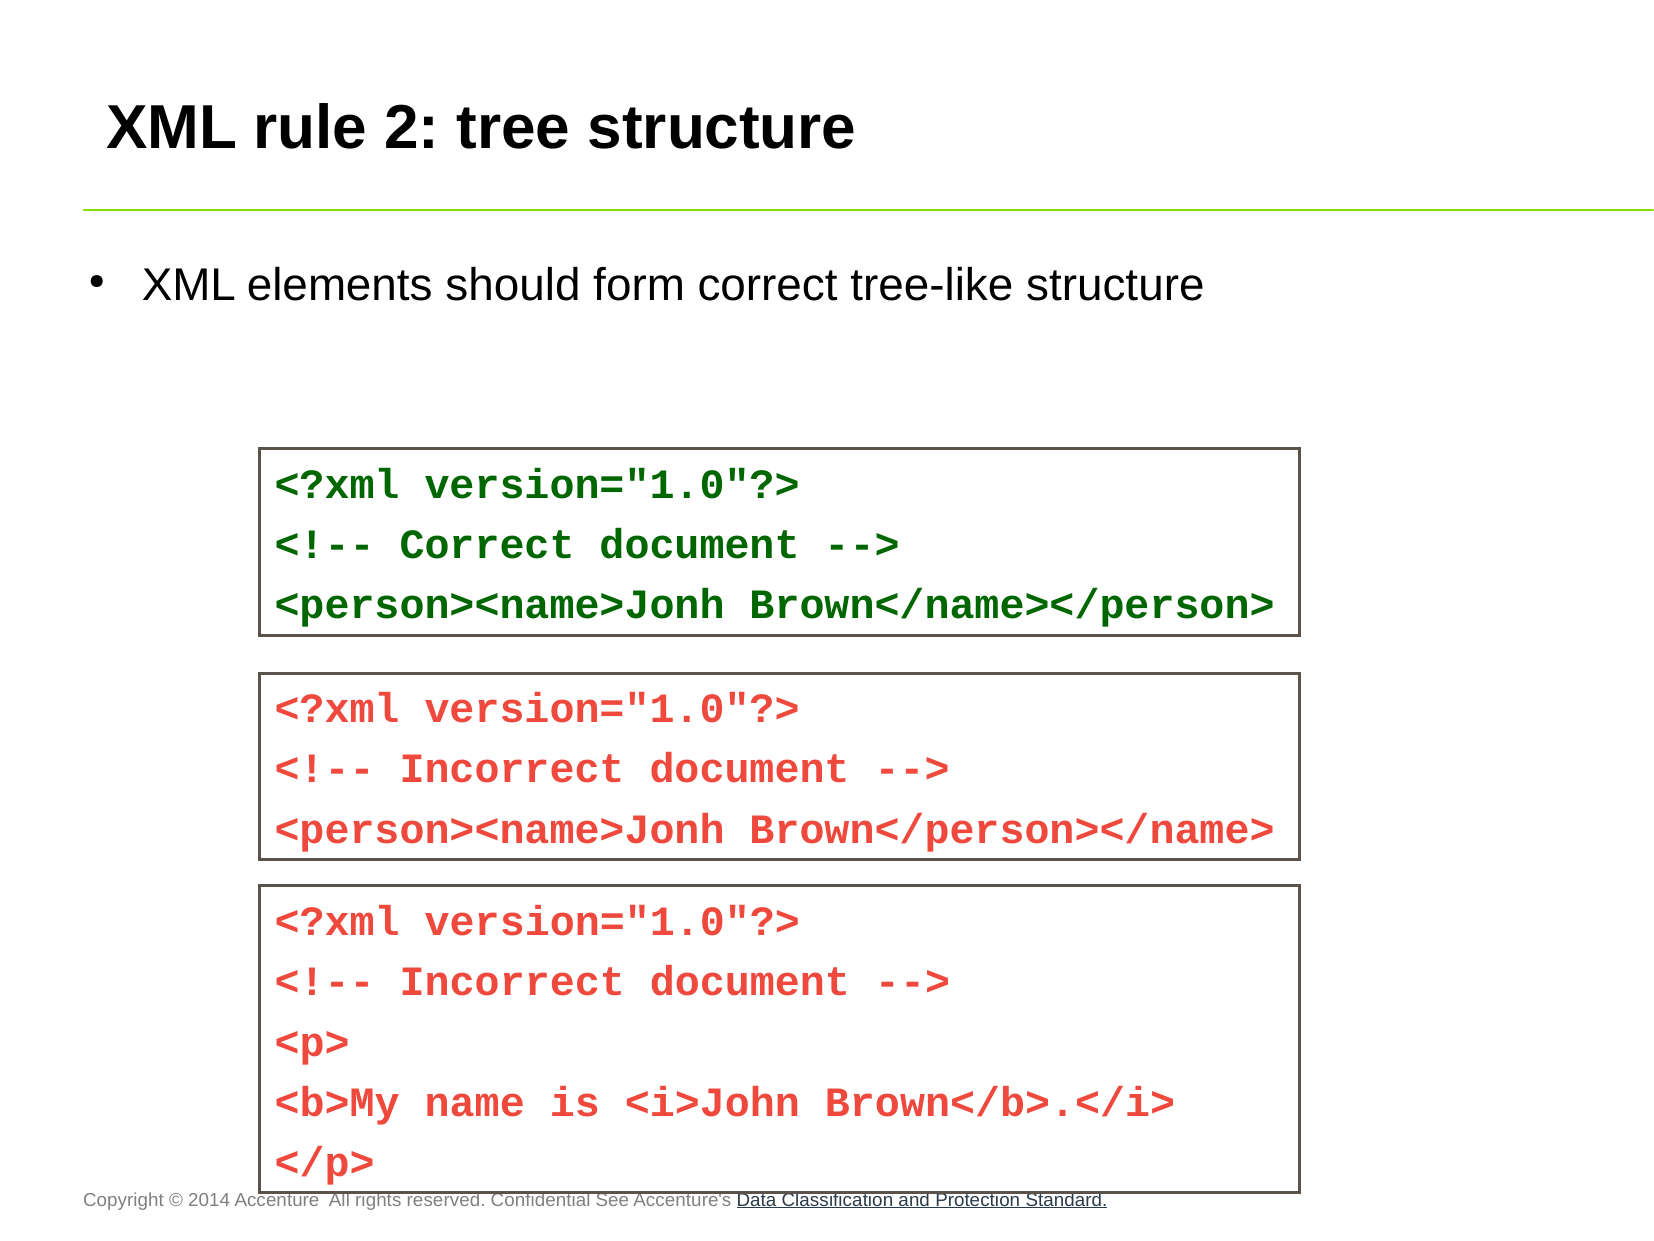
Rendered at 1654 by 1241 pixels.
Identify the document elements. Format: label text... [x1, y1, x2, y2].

list XML elements should form correct tree-like structure [70, 254, 1560, 449]
text_box <?xml version="1.0"?> <!-- Incorrect document --> <person><name>Jonh Brown</person></name> [259, 673, 1300, 860]
text_box <?xml version="1.0"?> <!-- Correct document --> <person><name>Jonh Brown</name></person> [259, 448, 1300, 636]
title XML rule 2: tree structure [106, 54, 1595, 200]
text_box <?xml version="1.0"?> <!-- Incorrect document --> <p> <b>My name is <i>John Brown</b>.</i> </p> [259, 885, 1300, 1193]
